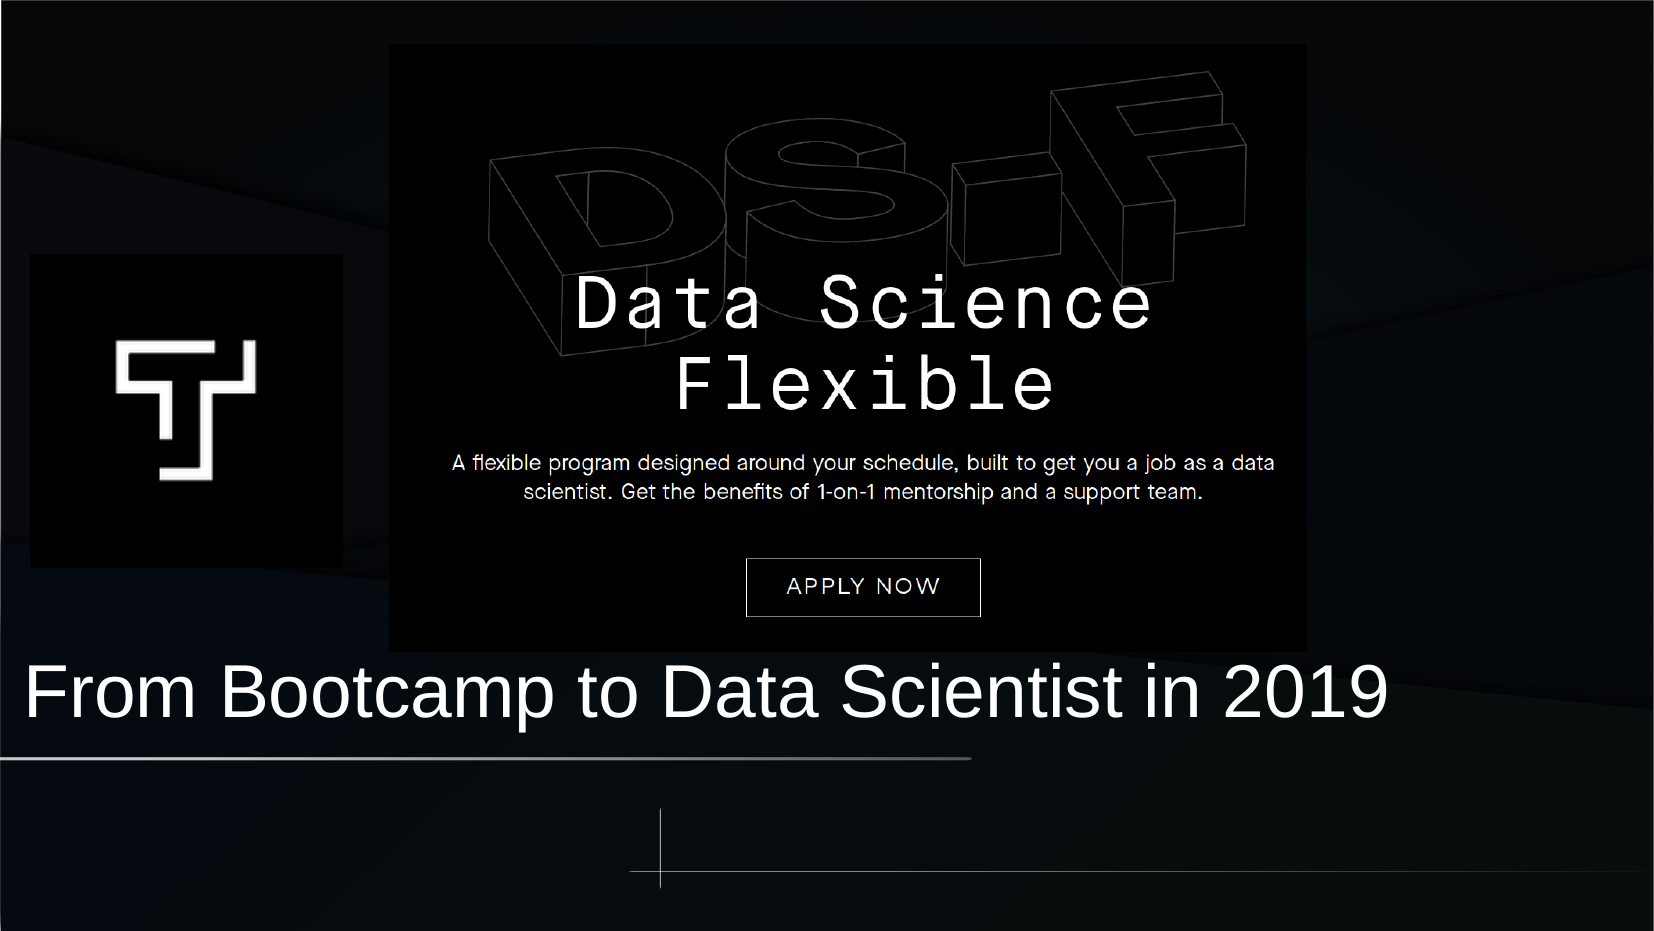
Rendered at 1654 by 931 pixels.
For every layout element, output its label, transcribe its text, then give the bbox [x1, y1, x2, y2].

title From Bootcamp to Data Scientist in 2019 [23, 637, 1501, 746]
picture [0, 0, 1654, 931]
